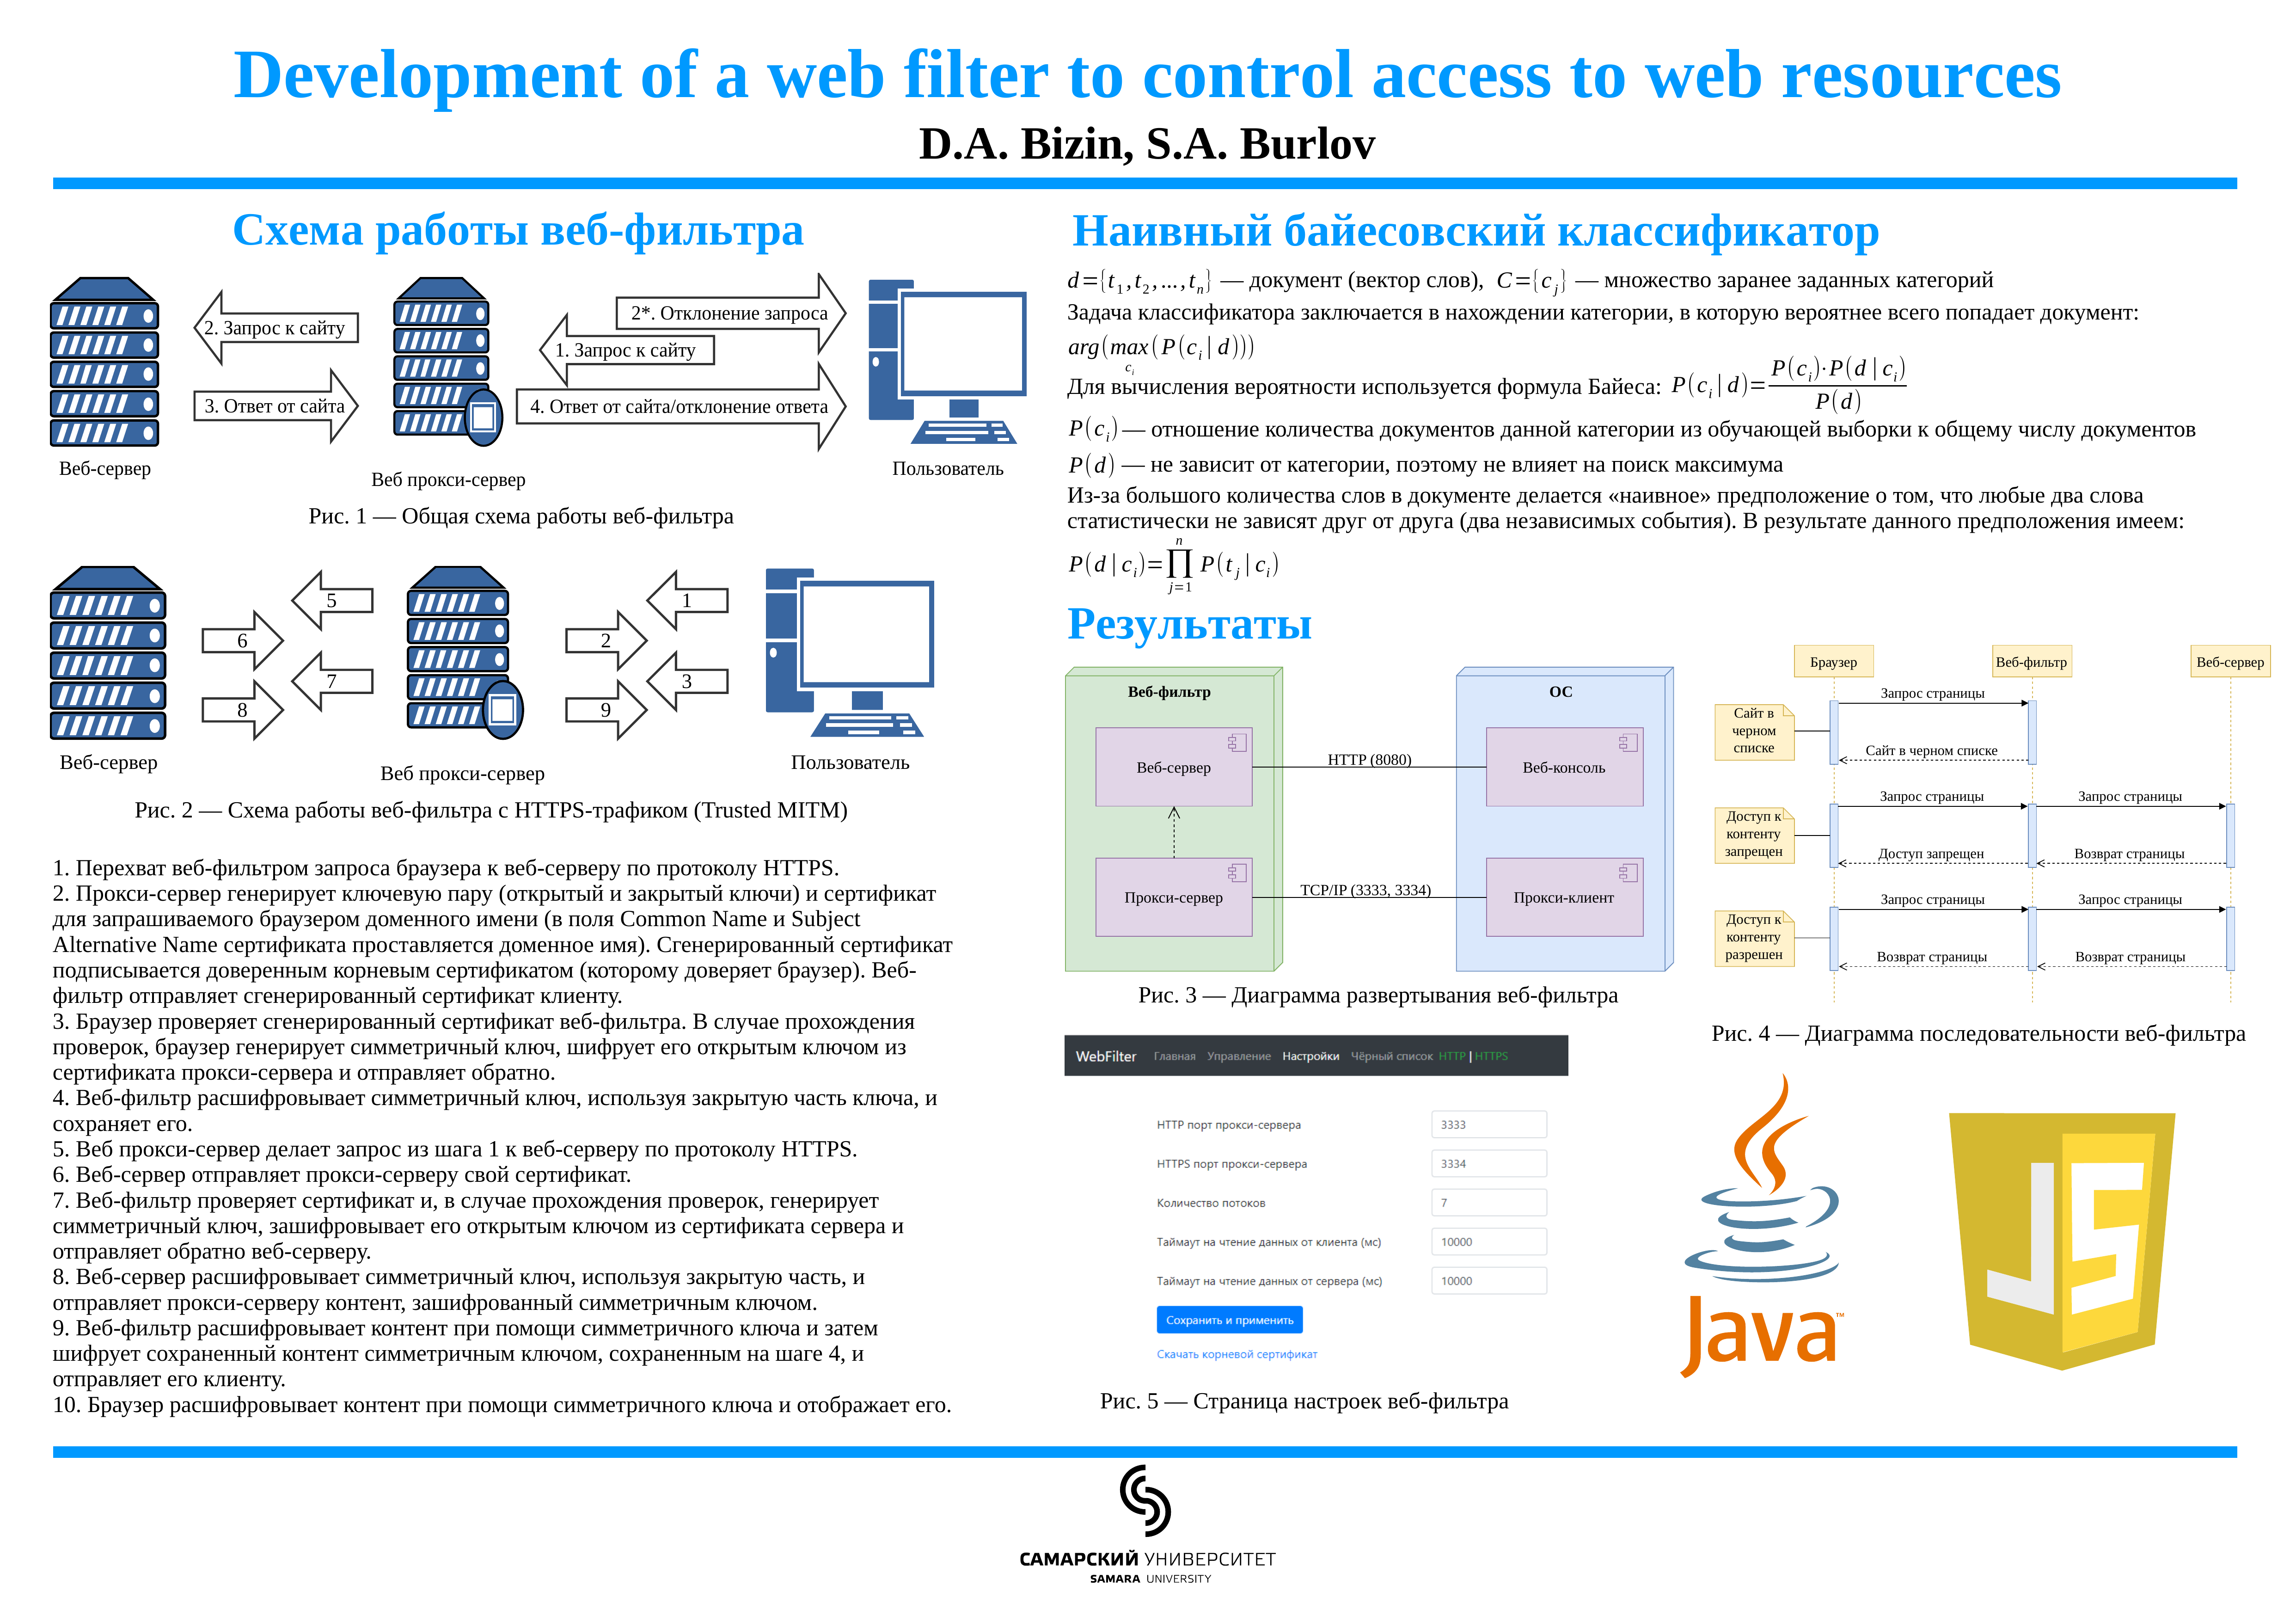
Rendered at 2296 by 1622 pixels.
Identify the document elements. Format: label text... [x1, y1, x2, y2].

text_box — множество заранее заданных категорий [1567, 264, 1998, 295]
text_box Рис. 3 — Диаграмма развертывания веб-фильтра [1135, 979, 1622, 1011]
picture [50, 566, 937, 794]
chart [1065, 415, 1121, 445]
chart [1494, 267, 1572, 296]
text_box [1204, 1575, 1212, 1583]
text_box Наивный байесовский классификатор [1065, 202, 1889, 259]
text_box [1197, 1575, 1204, 1583]
text_box [1166, 1575, 1173, 1583]
picture [1065, 1035, 1568, 1365]
chart [1065, 333, 1258, 370]
text_box [1256, 1553, 1265, 1566]
text_box Для вычисления вероятности используется формула Байеса: [1065, 370, 1665, 402]
text_box [1145, 1487, 1171, 1537]
text_box [1170, 1553, 1180, 1566]
text_box Рис. 4 — Диаграмма последовательности веб-фильтра [1708, 1017, 2250, 1049]
text_box — документ (вектор слов), [1212, 264, 1491, 295]
text_box 1. Перехват веб-фильтром запроса браузера к веб-серверу по протоколу HTTPS. 2. Прокси-сервер генерирует ключевую пару (открытый и закрытый ключи) и сертификат для запрашиваемого браузером доменного имени (в поля Common Name и Subject Alternative Name сертификата проставляется доменное имя). Сгенерированный сертификат подписывается доверенным корневым сертификатом (которому доверяет браузер). Веб-фильтр отправляет сгенерированный сертификат клиенту. 3. Браузер проверяет сгенерированный сертификат веб-фильтра. В случае прохождения проверок, браузер генерирует симметричный ключ, шифрует его открытым ключом из сертификата прокси-сервера и отправляет обратно. 4. Веб-фильтр расшифровывает симметричный ключ, используя закрытую часть ключа, и сохраняет его. 5. Веб прокси-сервер делает запрос из шага 1 к веб-серверу по протоколу HTTPS. 6. Веб-сервер отправляет прокси-серверу свой сертификат. 7. Веб-фильтр проверяет сертификат и, в случае прохождения проверок, генерирует симметричный ключ, зашифровывает его открытым ключом из сертификата сервера и отправляет обратно веб-серверу. 8. Веб-сервер расшифровывает симметричный ключ, используя закрытую часть, и отправляет прокси-серверу контент, зашифрованный симметричным ключом. 9. Веб-фильтр расшифровывает контент при помощи симметричного ключа и затем шифрует сохраненный контент симметричным ключом, сохраненным на шаге 4, и отправляет его клиенту. 10. Браузер расшифровывает контент при помощи симметричного ключа и отображает его. [50, 852, 967, 1420]
text_box [1184, 1553, 1194, 1566]
picture [1676, 1070, 1846, 1381]
chart [1065, 532, 1282, 595]
text_box [1219, 1552, 1229, 1566]
text_box [1126, 1553, 1138, 1566]
text_box [1075, 1553, 1086, 1566]
text_box — не зависит от категории, поэтому не влияет на поиск максимума [1113, 448, 1791, 479]
text_box [1208, 1553, 1218, 1566]
text_box [1045, 1553, 1059, 1566]
chart [1667, 355, 1911, 413]
text_box Задача классификатора заключается в нахождении категории, в которую вероятнее всего попадает документ: [1065, 296, 2146, 328]
text_box Результаты [1065, 595, 1316, 651]
picture [50, 273, 1029, 500]
text_box [1115, 1575, 1124, 1583]
text_box [1188, 1575, 1194, 1583]
text_box [1060, 1553, 1074, 1566]
text_box [1181, 1575, 1187, 1583]
text_box [1098, 1553, 1110, 1566]
text_box [1157, 1553, 1166, 1566]
text_box [1155, 1575, 1162, 1583]
chart [1065, 267, 1218, 296]
text_box [1131, 1475, 1160, 1526]
text_box Development of a web filter to control access to web resources [225, 32, 2071, 115]
text_box [1111, 1553, 1123, 1566]
text_box Рис. 1 — Общая схема работы веб-фильтра [306, 500, 737, 532]
text_box [1125, 1575, 1140, 1583]
text_box [1020, 1552, 1044, 1566]
text_box [1147, 1575, 1154, 1583]
text_box [1120, 1464, 1146, 1515]
text_box [1097, 1575, 1105, 1583]
text_box [1129, 1549, 1135, 1553]
text_box Рис. 2 — Схема работы веб-фильтра с HTTPS-трафиком (Trusted MITM) [131, 794, 852, 825]
text_box [1266, 1553, 1276, 1566]
text_box [1196, 1553, 1206, 1566]
text_box Рис. 5 — Страница настроек веб-фильтра [1097, 1385, 1512, 1416]
text_box [1243, 1553, 1254, 1566]
text_box [1174, 1575, 1180, 1583]
text_box [1087, 1552, 1097, 1566]
text_box [1090, 1575, 1097, 1583]
text_box [1106, 1575, 1115, 1583]
text_box [1144, 1553, 1155, 1566]
picture [1949, 1113, 2176, 1371]
text_box D.A. Bizin, S.A. Burlov [916, 115, 1380, 172]
chart [1065, 452, 1113, 479]
picture [1714, 644, 2272, 1003]
text_box Из-за большого количества слов в документе делается «наивное» предположение о том, что любые два слова статистически не зависят друг от друга (два независимых события). В результате данного предположения имеем: [1065, 479, 2206, 536]
text_box — отношение количества документов данной категории из обучающей выборки к общему числу документов [1114, 413, 2200, 444]
text_box Схема работы веб-фильтра [229, 201, 808, 258]
text_box [1231, 1553, 1242, 1566]
picture [1065, 666, 1675, 972]
